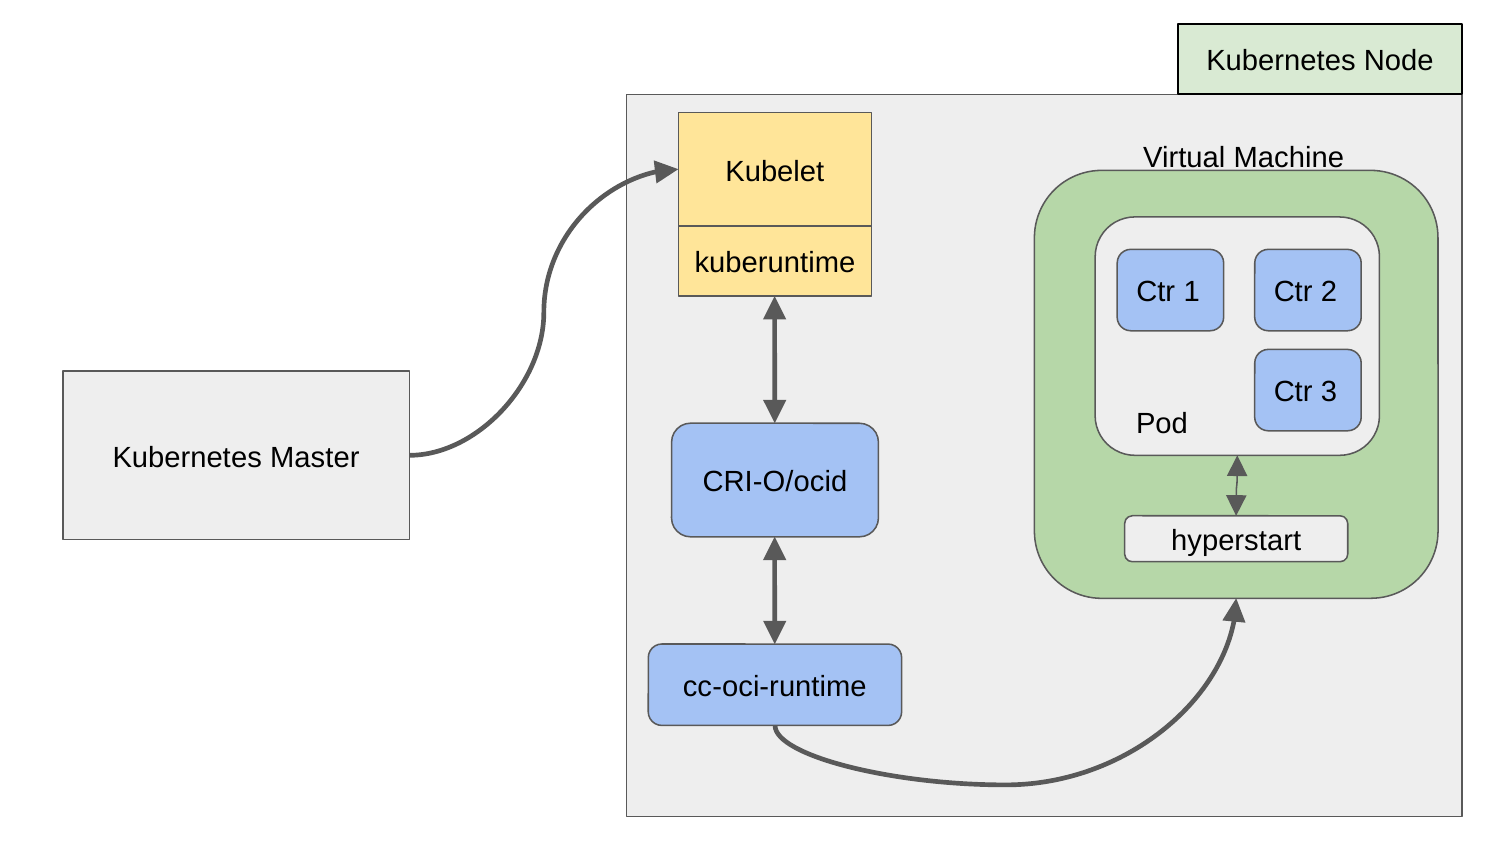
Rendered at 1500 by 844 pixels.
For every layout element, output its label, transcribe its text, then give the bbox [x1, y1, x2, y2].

text_box Kubernetes Master [62, 371, 410, 540]
text_box Pod [1109, 405, 1215, 439]
text_box Ctr 3 [1254, 349, 1362, 431]
text_box cc-oci-runtime [648, 643, 902, 726]
text_box Ctr 2 [1254, 249, 1362, 331]
text_box CRI-O/ocid [671, 423, 879, 537]
text_box kuberuntime [678, 225, 872, 297]
text_box Kubelet [678, 112, 872, 225]
text_box Ctr 1 [1117, 249, 1224, 331]
text_box Virtual Machine [1117, 132, 1371, 179]
text_box [626, 94, 1463, 817]
text_box hyperstart [1124, 515, 1348, 562]
text_box Kubernetes Node [1178, 24, 1463, 95]
